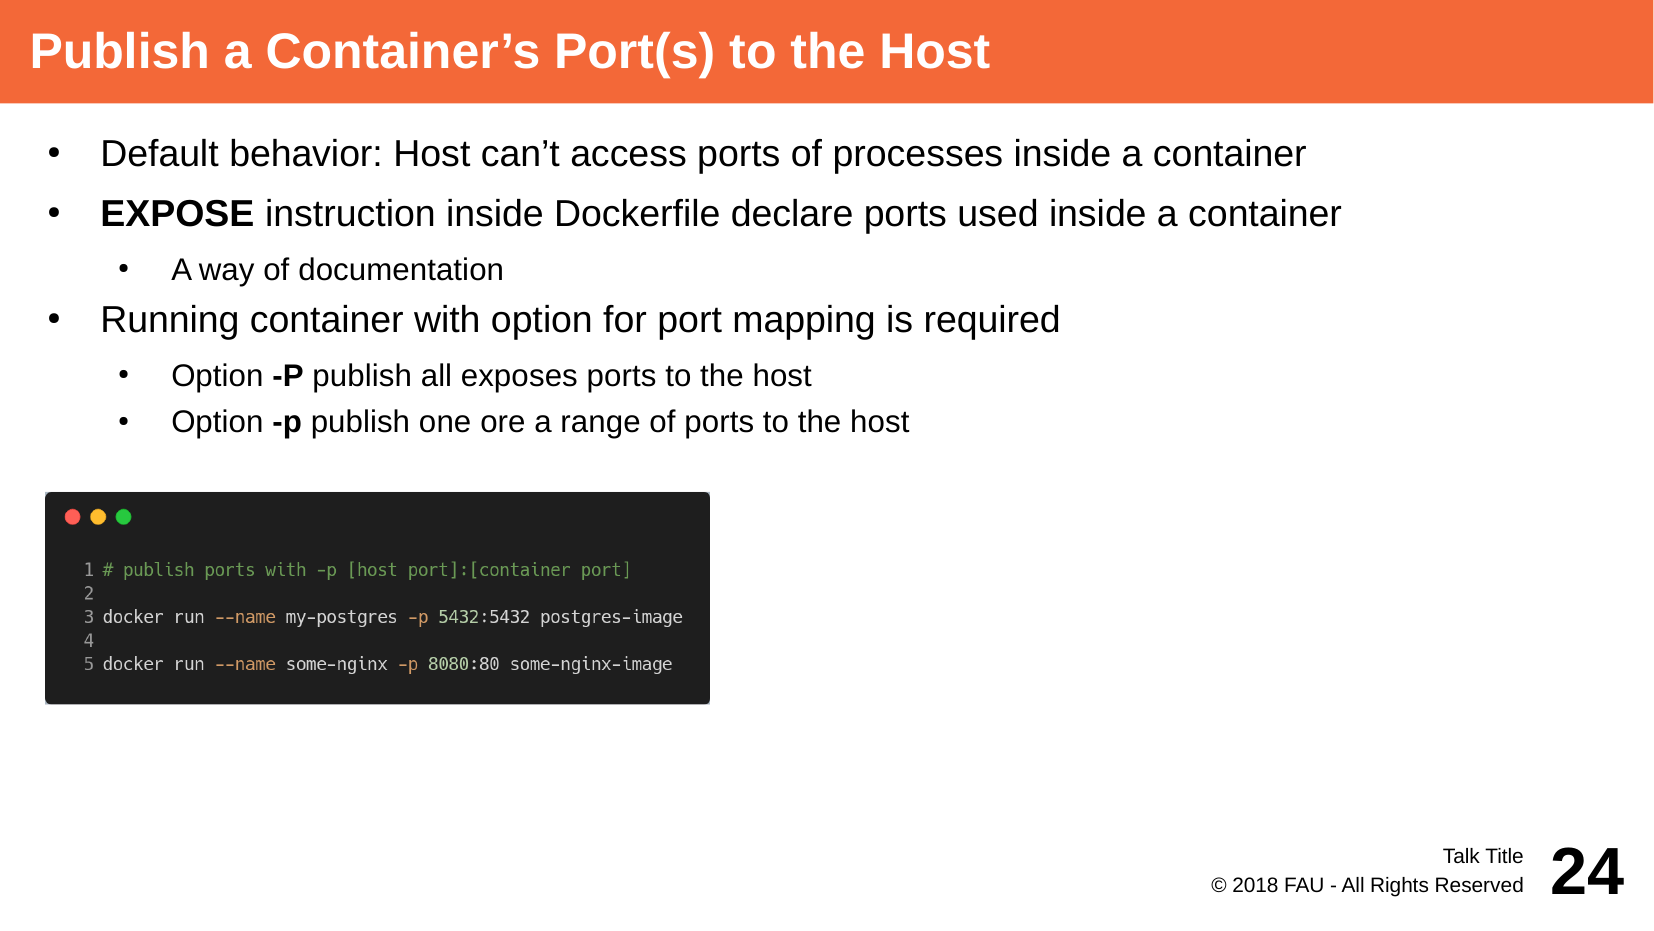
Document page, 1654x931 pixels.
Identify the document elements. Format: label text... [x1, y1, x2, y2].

title Publish a Container’s Port(s) to the Host [0, 0, 1654, 104]
picture [45, 491, 710, 706]
list Default behavior: Host can’t access ports of processes inside a container EXPOSE instruction inside Dockerfile declare ports used inside a container A way of documentation Running container with option for port mapping is required Option -P publish all exposes ports to the host Option -p publish one ore a range of ports to the host [29, 132, 1625, 813]
